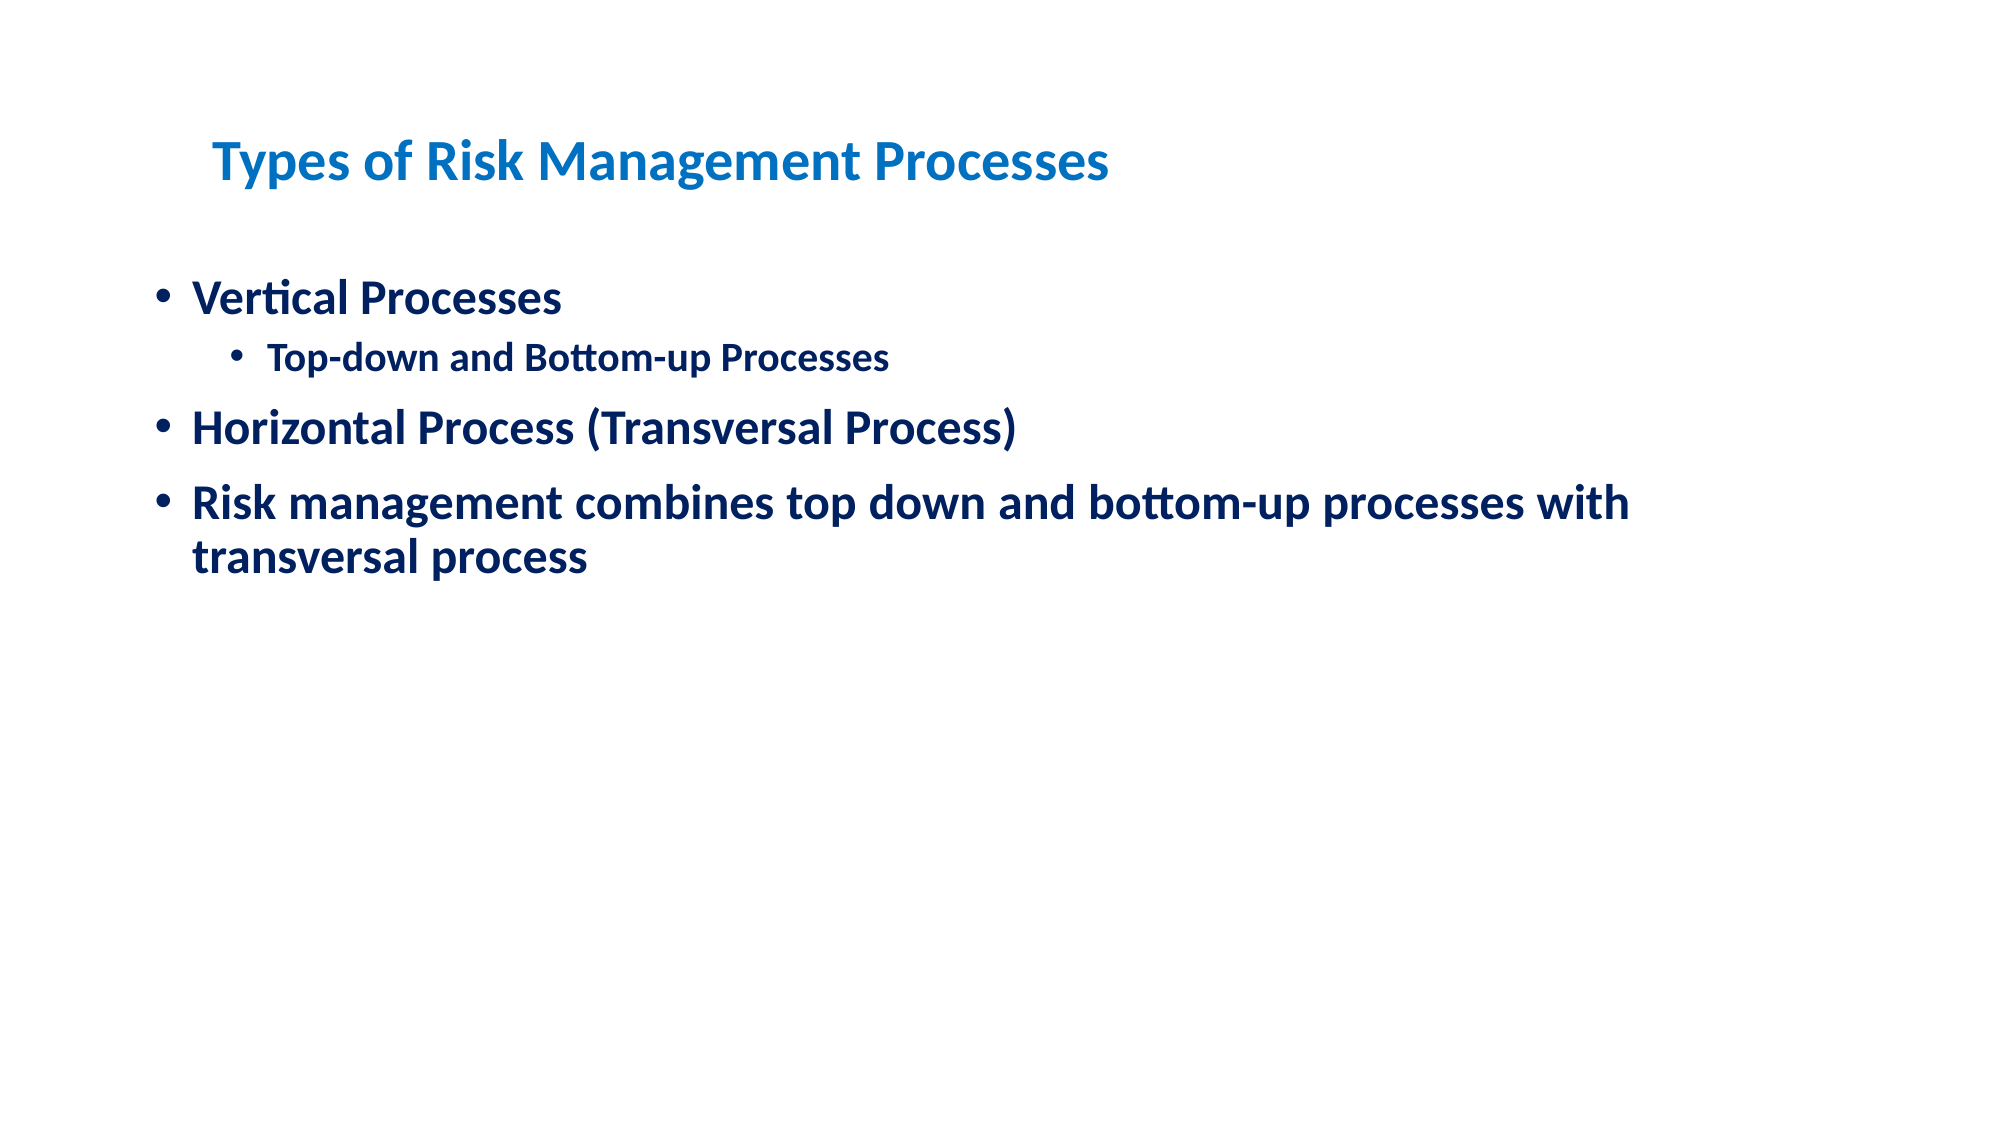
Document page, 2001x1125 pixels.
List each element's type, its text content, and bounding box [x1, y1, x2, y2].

text_box Types of Risk Management Processes [197, 114, 1724, 200]
list Vertical Processes Top-down and Bottom-up Processes Horizontal Process (Transversal Process) Risk management combines top down and bottom-up processes with transversal process [139, 263, 1646, 918]
